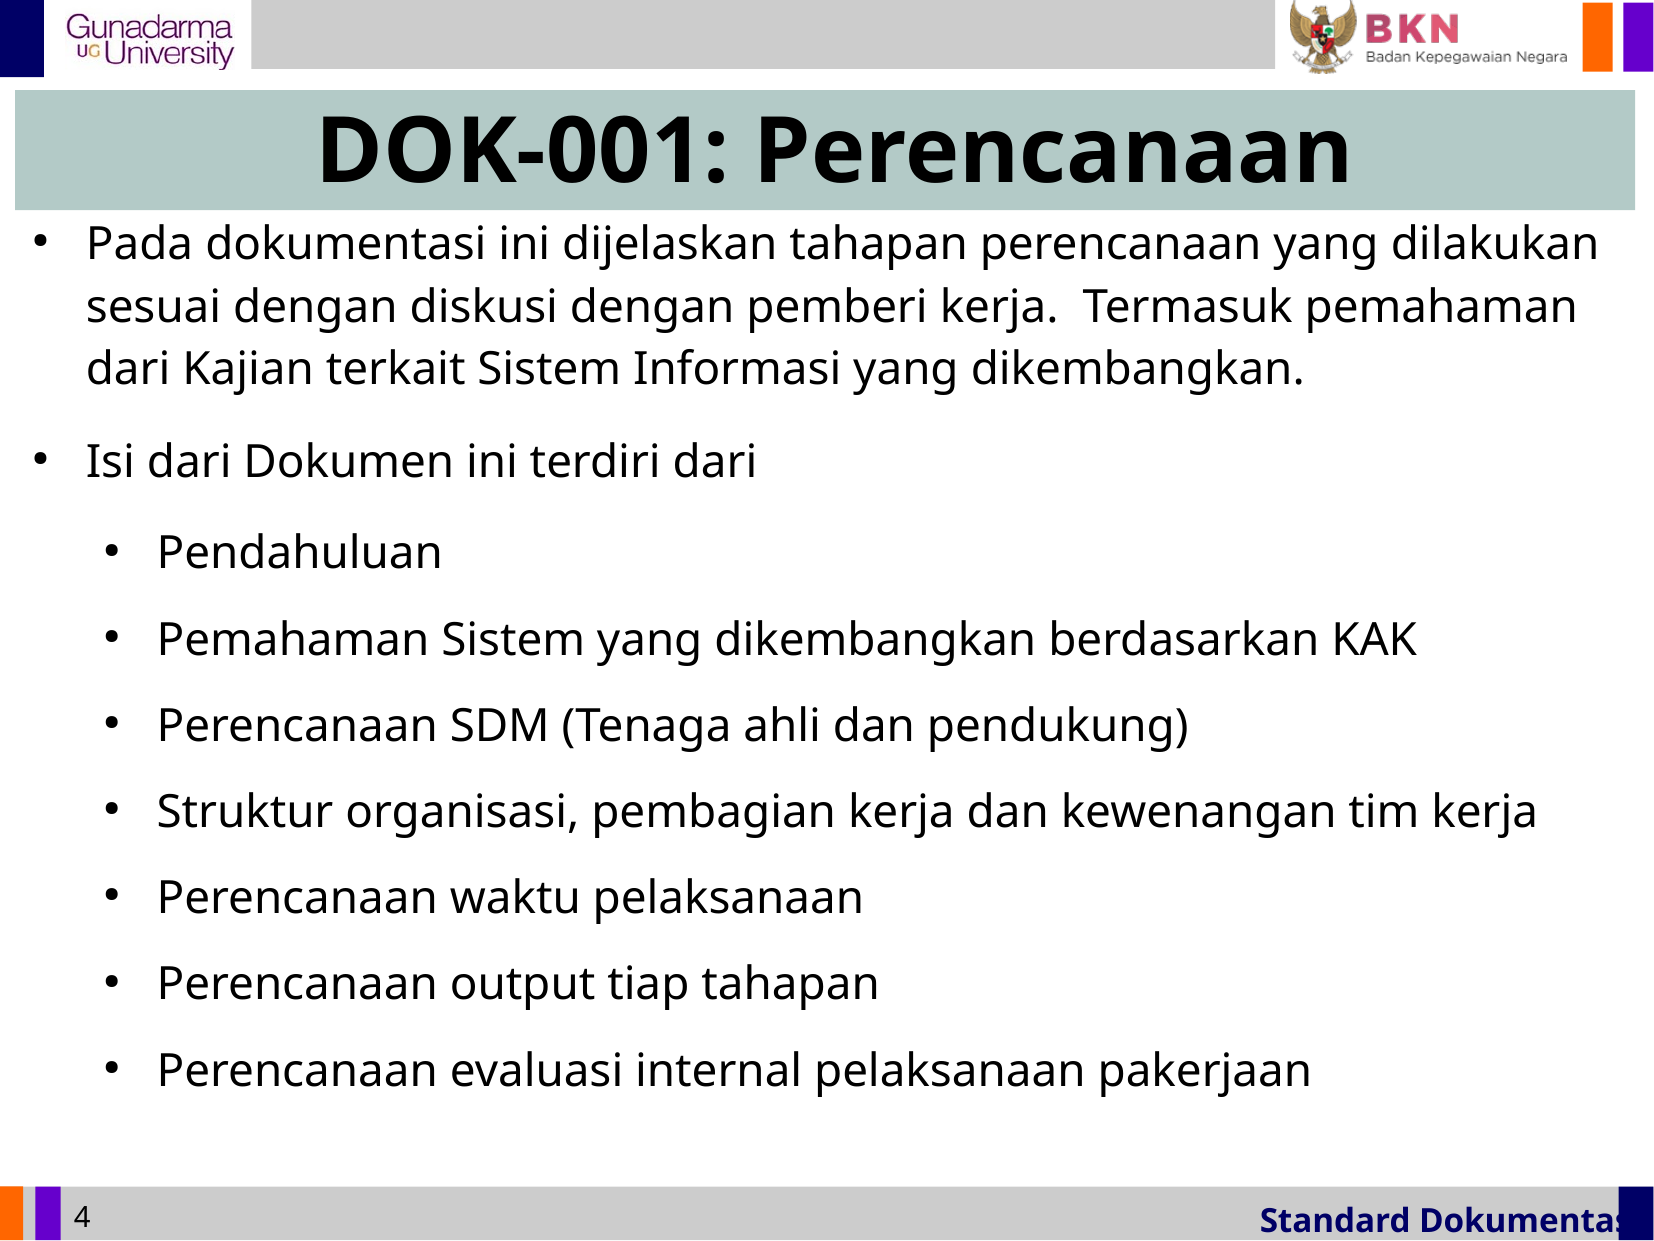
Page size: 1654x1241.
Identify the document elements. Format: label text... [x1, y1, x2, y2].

text_box [1592, 90, 1636, 211]
list Pada dokumentasi ini dijelaskan tahapan perencanaan yang dilakukan sesuai dengan diskusi dengan pemberi kerja. Termasuk pemahaman dari Kajian terkait Sistem Informasi yang dikembangkan. Isi dari Dokumen ini terdiri dari Pendahuluan Pemahaman Sistem yang dikembangkan berdasarkan KAK Perencanaan SDM (Tenaga ahli dan pendukung) Struktur organisasi, pembagian kerja dan kewenangan tim kerja Perencanaan waktu pelaksanaan Perencanaan output tiap tahapan Perencanaan evaluasi internal pelaksanaan pakerjaan [14, 210, 1630, 1171]
picture [65, 0, 235, 70]
text_box [15, 90, 78, 210]
picture [1290, 0, 1567, 74]
title DOK-001: Perencanaan [78, 84, 1592, 210]
